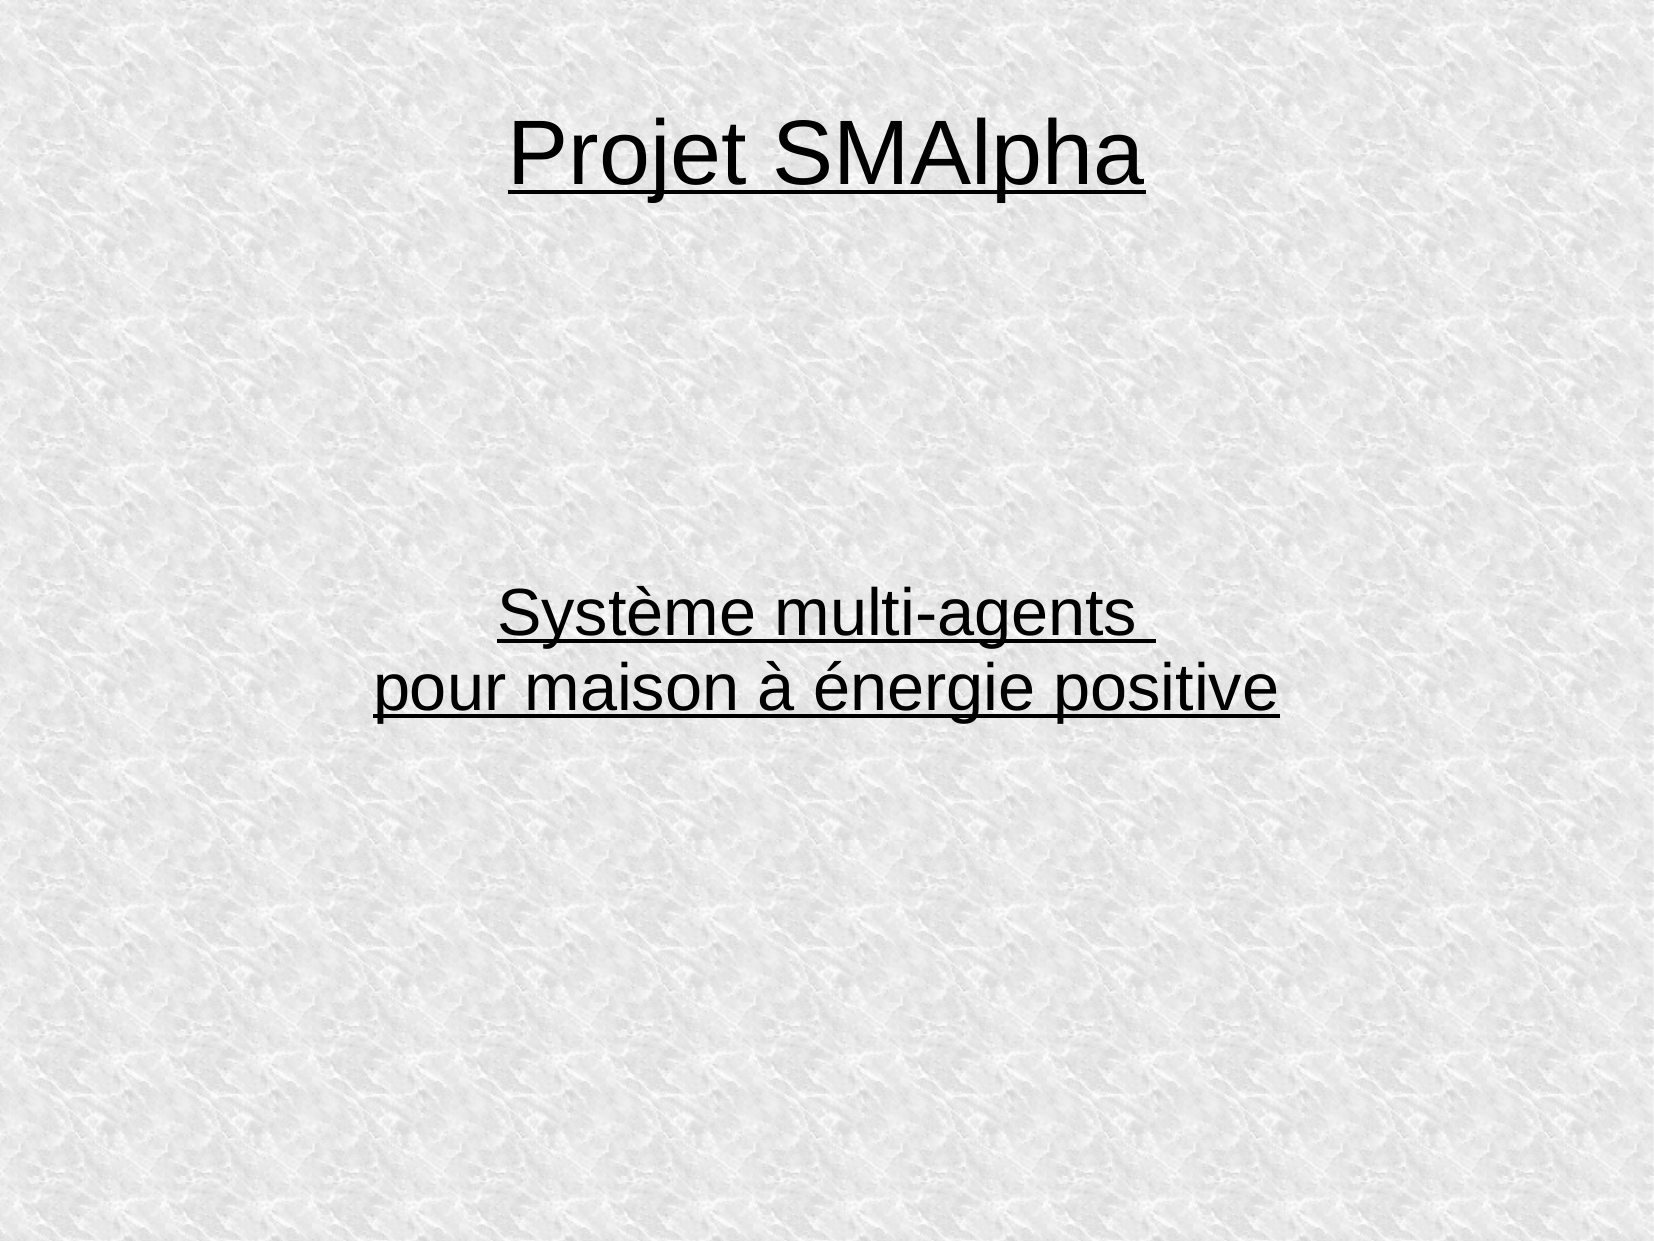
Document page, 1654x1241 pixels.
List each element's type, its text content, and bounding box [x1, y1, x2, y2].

title Projet SMAlpha [82, 49, 1571, 257]
picture [0, 0, 1654, 1241]
subtitle Système multi-agents pour maison à énergie positive [82, 290, 1571, 1010]
